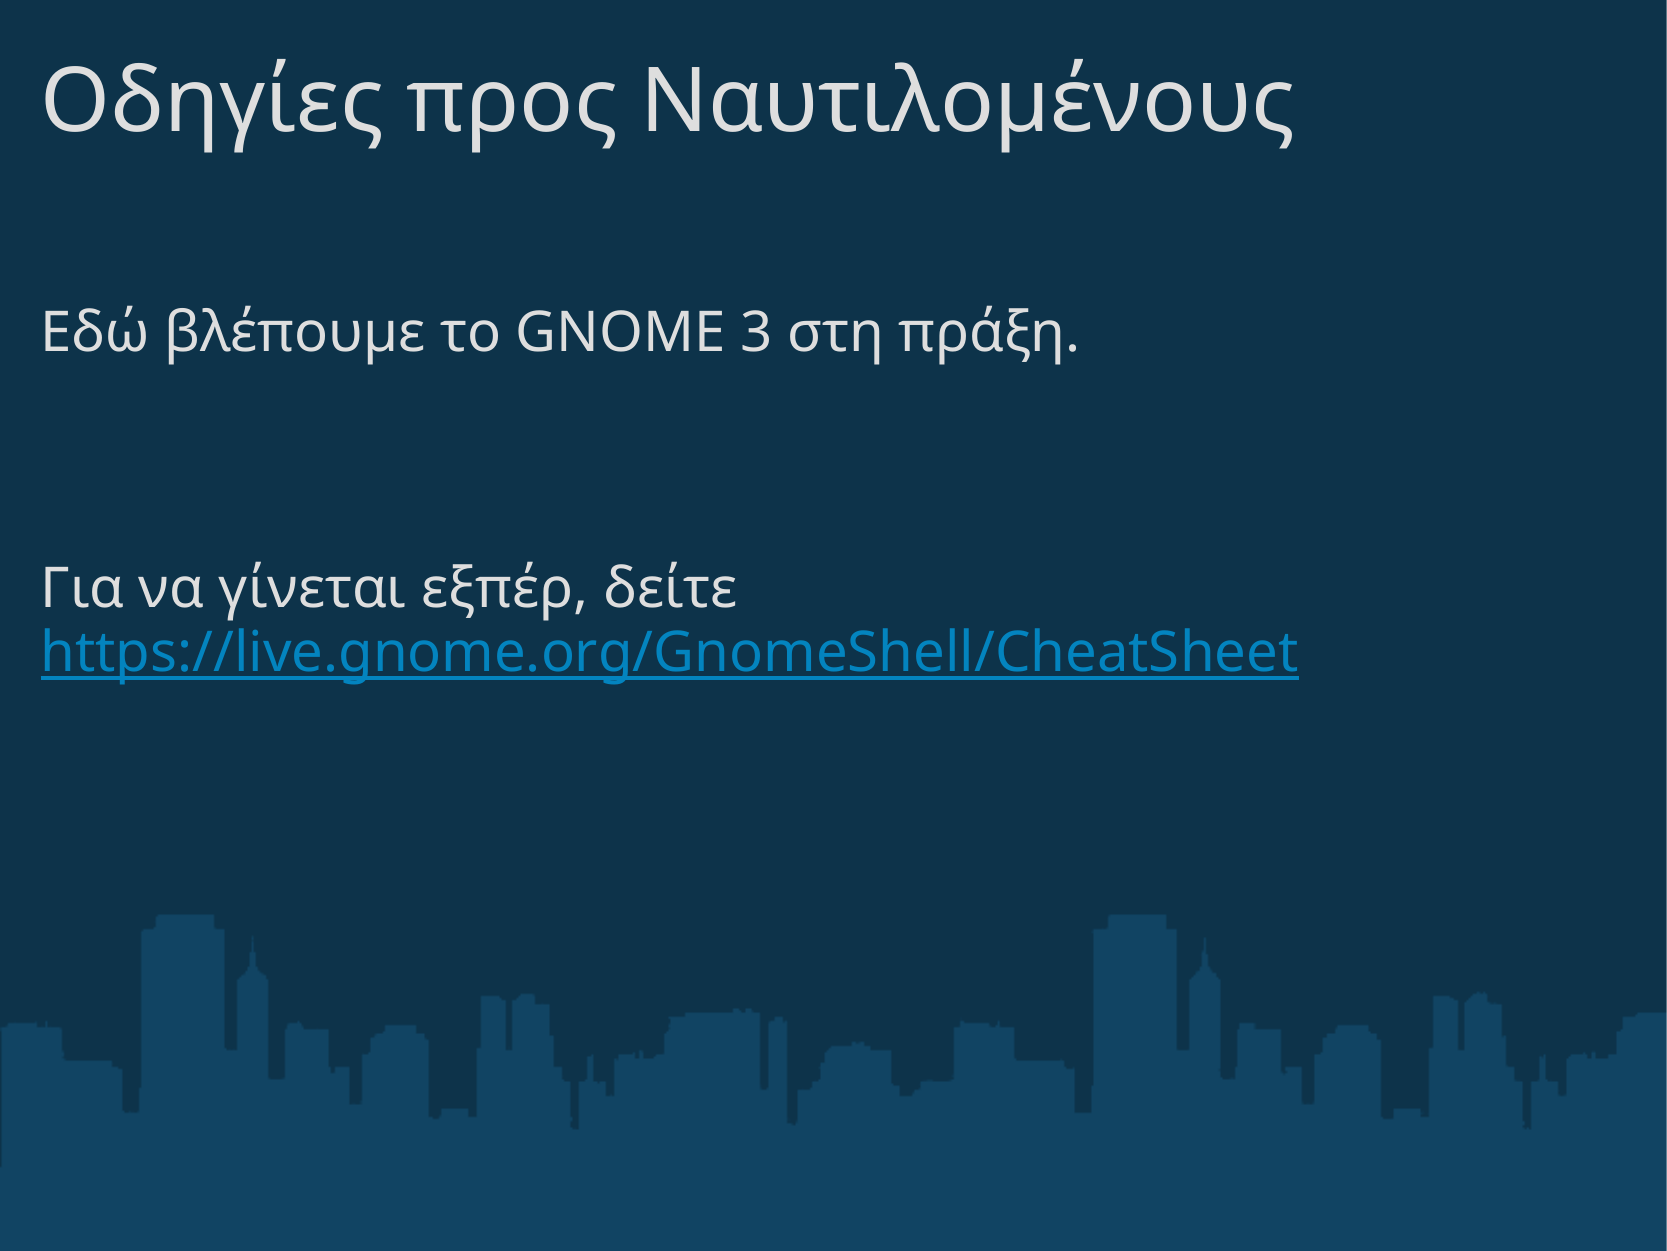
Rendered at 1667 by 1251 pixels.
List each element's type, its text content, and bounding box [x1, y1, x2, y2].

title Οδηγίες προς Ναυτιλομένους [40, 50, 1627, 201]
list Εδώ βλέπουμε το GNOME 3 στη πράξη. Για να γίνεται εξπέρ, δείτε https://live.gnome.org/GnomeShell/CheatSheet [40, 300, 1627, 1201]
picture [0, 0, 1667, 1251]
